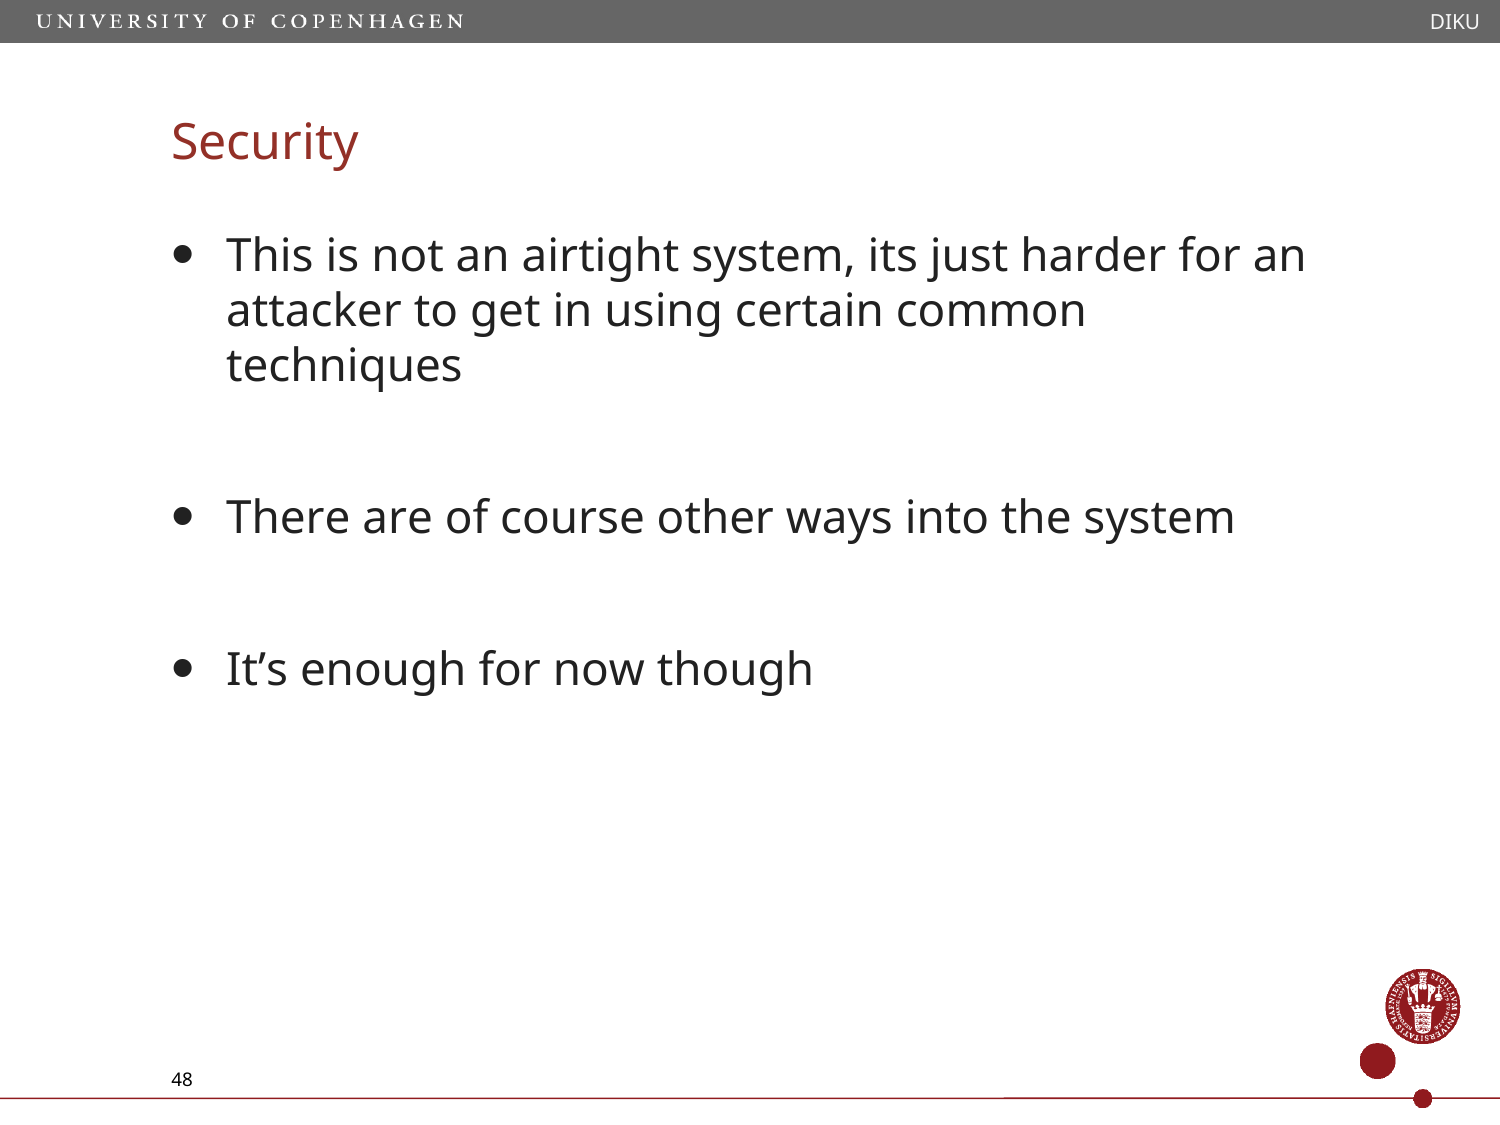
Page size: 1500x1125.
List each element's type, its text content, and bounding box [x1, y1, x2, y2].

text_box <number> [171, 1067, 522, 1092]
text_box This is not an airtight system, its just harder for an attacker to get in using certain common techniques There are of course other ways into the system It’s enough for now though [171, 225, 1329, 900]
text_box Security [171, 75, 1329, 171]
text_box DIKU [469, 0, 1495, 43]
picture [0, 910, 1500, 1122]
